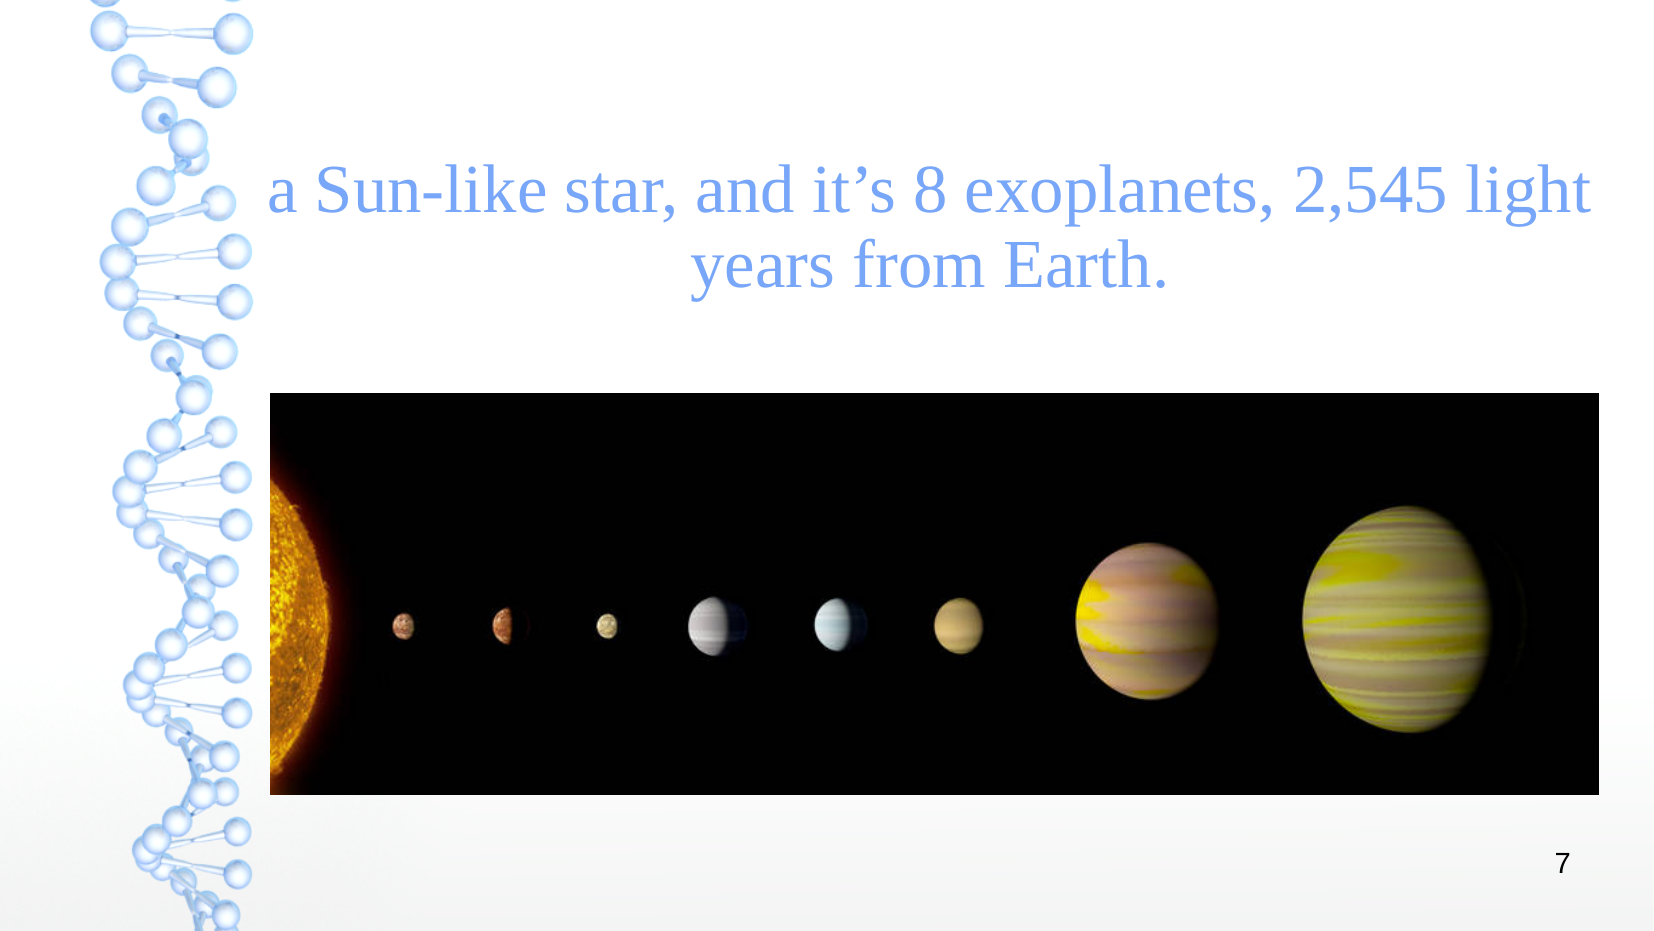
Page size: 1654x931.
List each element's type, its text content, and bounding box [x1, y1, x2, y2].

picture [0, 0, 1654, 931]
title a Sun-like star, and it’s 8 exoplanets, 2,545 light years from Earth. [265, 150, 1595, 304]
